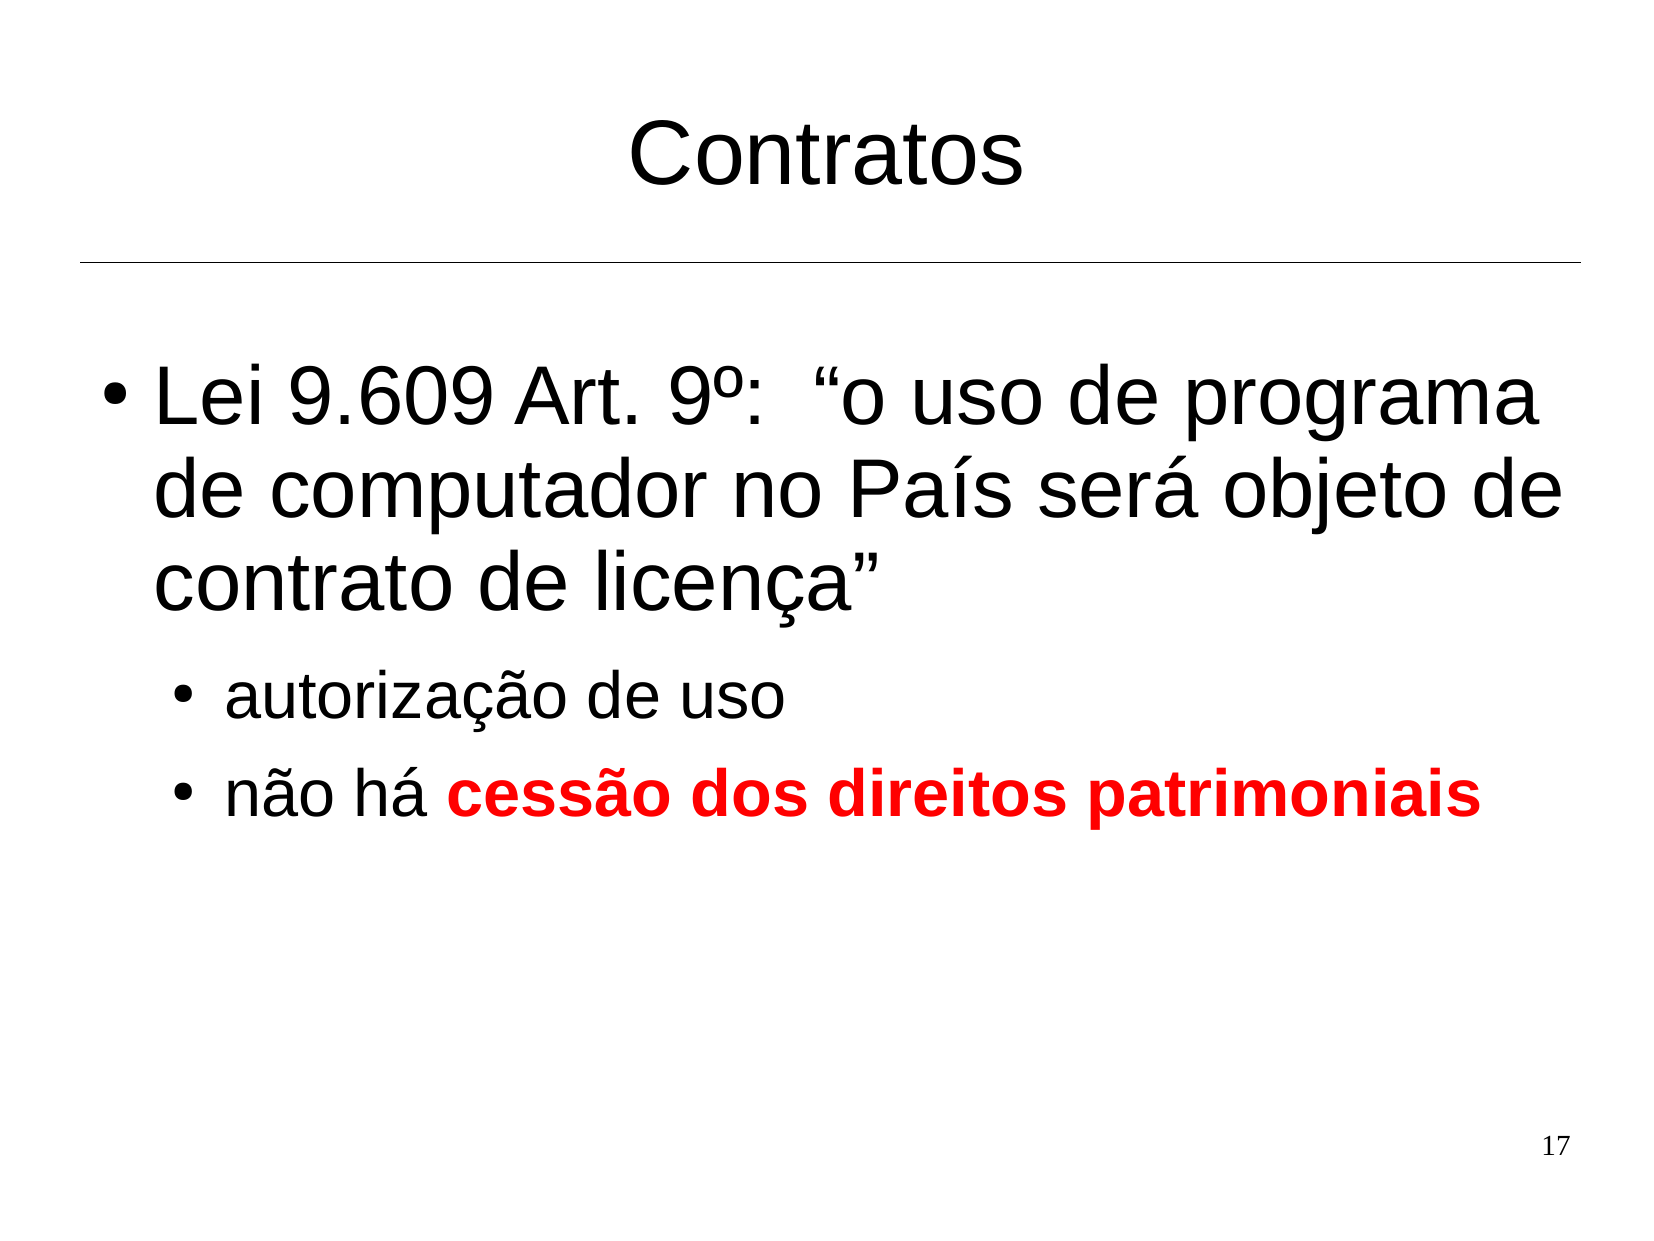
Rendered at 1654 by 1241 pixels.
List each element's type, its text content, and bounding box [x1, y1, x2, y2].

list Lei 9.609 Art. 9º: “o uso de programa de computador no País será objeto de contrato de licença” autorização de uso não há cessão dos direitos patrimoniais [82, 349, 1571, 1095]
title Contratos [82, 56, 1571, 250]
